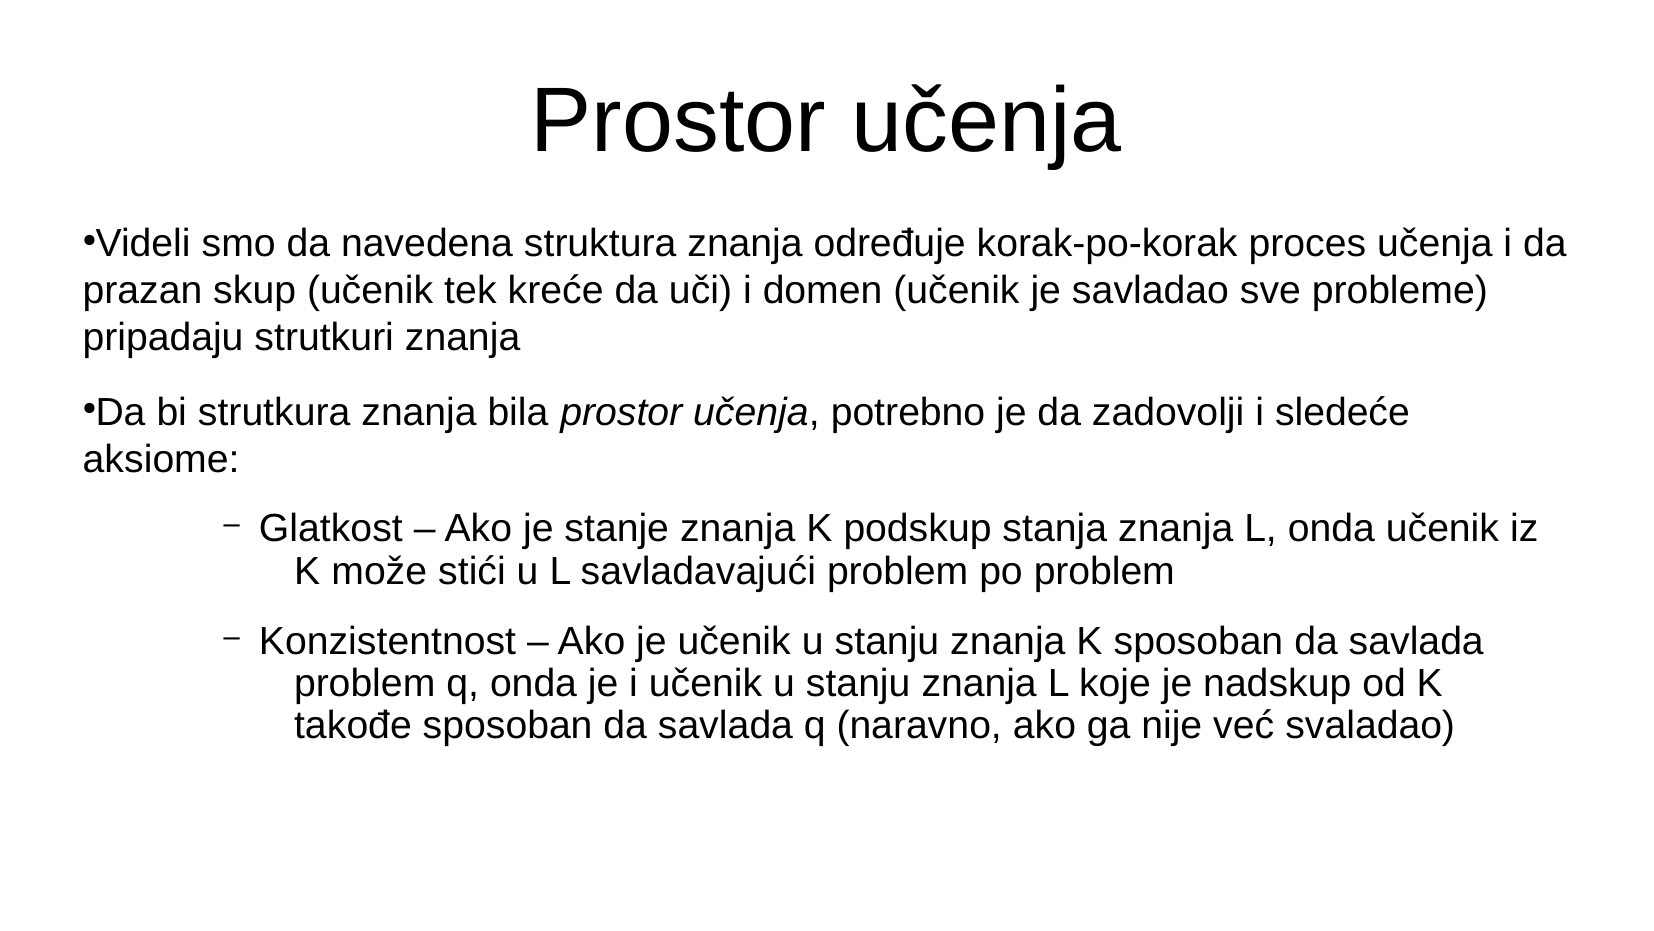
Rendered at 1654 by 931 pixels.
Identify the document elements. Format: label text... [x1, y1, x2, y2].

list Videli smo da navedena struktura znanja određuje korak-po-korak proces učenja i da prazan skup (učenik tek kreće da uči) i domen (učenik je savladao sve probleme) pripadaju strutkuri znanja Da bi strutkura znanja bila prostor učenja, potrebno je da zadovolji i sledeće aksiome: Glatkost – Ako je stanje znanja K podskup stanja znanja L, onda učenik iz K može stići u L savladavajući problem po problem Konzistentnost – Ako je učenik u stanju znanja K sposoban da savlada problem q, onda je i učenik u stanju znanja L koje je nadskup od K takođe sposoban da savlada q (naravno, ako ga nije već svaladao) [82, 217, 1571, 758]
title Prostor učenja [82, 37, 1571, 193]
